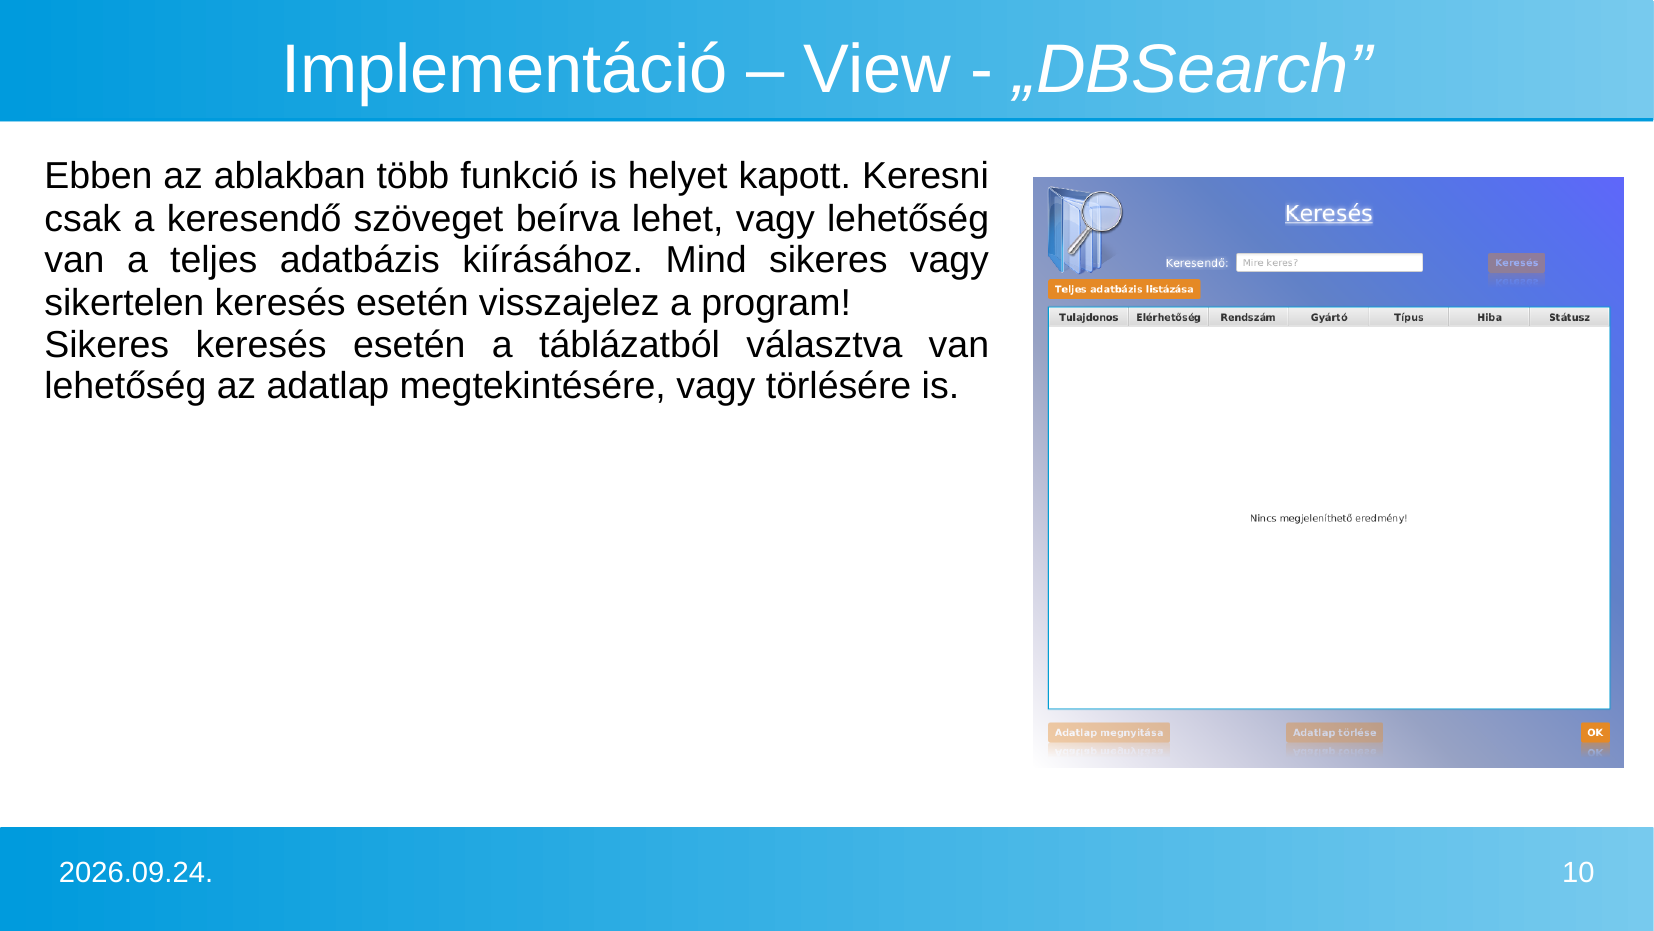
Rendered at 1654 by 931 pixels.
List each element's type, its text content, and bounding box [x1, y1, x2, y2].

picture [1033, 177, 1624, 768]
title Implementáció – View - „DBSearch” [59, 29, 1595, 108]
text_box Ebben az ablakban több funkció is helyet kapott. Keresni csak a keresendő szöveget beírva lehet, vagy lehetőség van a teljes adatbázis kiírásához. Mind sikeres vagy sikertelen keresés esetén visszajelez a program! Sikeres keresés esetén a táblázatból választva van lehetőség az adatlap megtekintésére, vagy törlésére is. [29, 147, 1004, 415]
